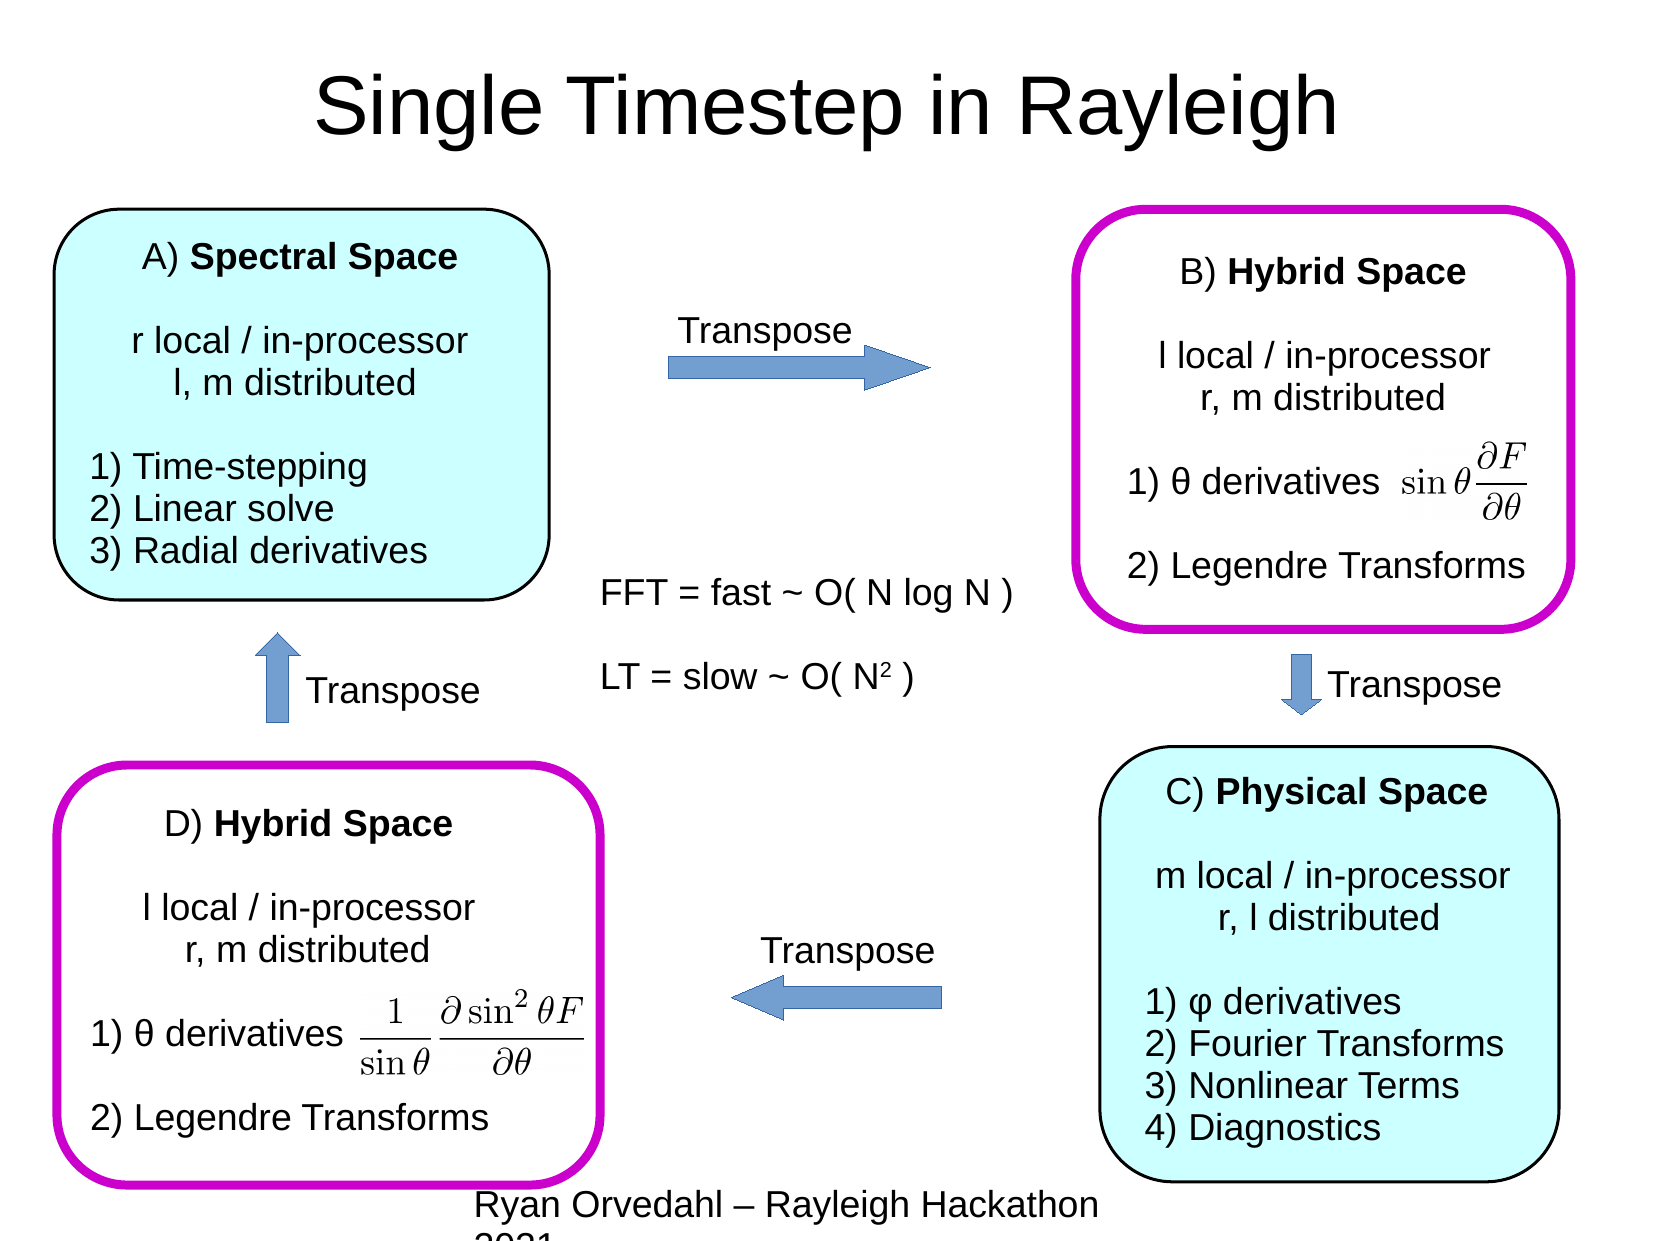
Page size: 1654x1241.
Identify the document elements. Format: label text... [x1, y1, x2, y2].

picture [1402, 441, 1527, 520]
title Single Timestep in Rayleigh [82, 2, 1571, 210]
text_box C) Physical Space m local / in-processor r, l distributed 1) φ derivatives 2) Fourier Transforms 3) Nonlinear Terms 4) Diagnostics [1129, 762, 1610, 1156]
text_box Transpose [290, 662, 585, 720]
text_box [56, 765, 601, 1186]
text_box B) Hybrid Space l local / in-processor r, m distributed 1) θ derivatives 2) Legendre Transforms [1112, 243, 1593, 594]
text_box [1075, 210, 1562, 630]
text_box D) Hybrid Space l local / in-processor r, m distributed 1) θ derivatives 2) Legendre Transforms [75, 795, 556, 1146]
text_box A) Spectral Space r local / in-processor l, m distributed 1) Time-stepping 2) Linear solve 3) Radial derivatives [74, 228, 555, 580]
text_box Transpose [662, 302, 993, 359]
text_box Ryan Orvedahl – Rayleigh Hackathon 2021 [458, 1175, 1195, 1241]
text_box [1099, 746, 1542, 1182]
picture [360, 989, 584, 1075]
text_box [255, 632, 301, 723]
text_box [1281, 654, 1312, 715]
text_box Transpose [1312, 656, 1643, 714]
text_box FFT = fast ~ O( N log N ) LT = slow ~ O( N2 ) [585, 564, 1066, 766]
text_box [54, 210, 531, 601]
text_box Transpose [745, 922, 957, 979]
text_box [668, 359, 931, 391]
text_box [731, 979, 942, 1021]
